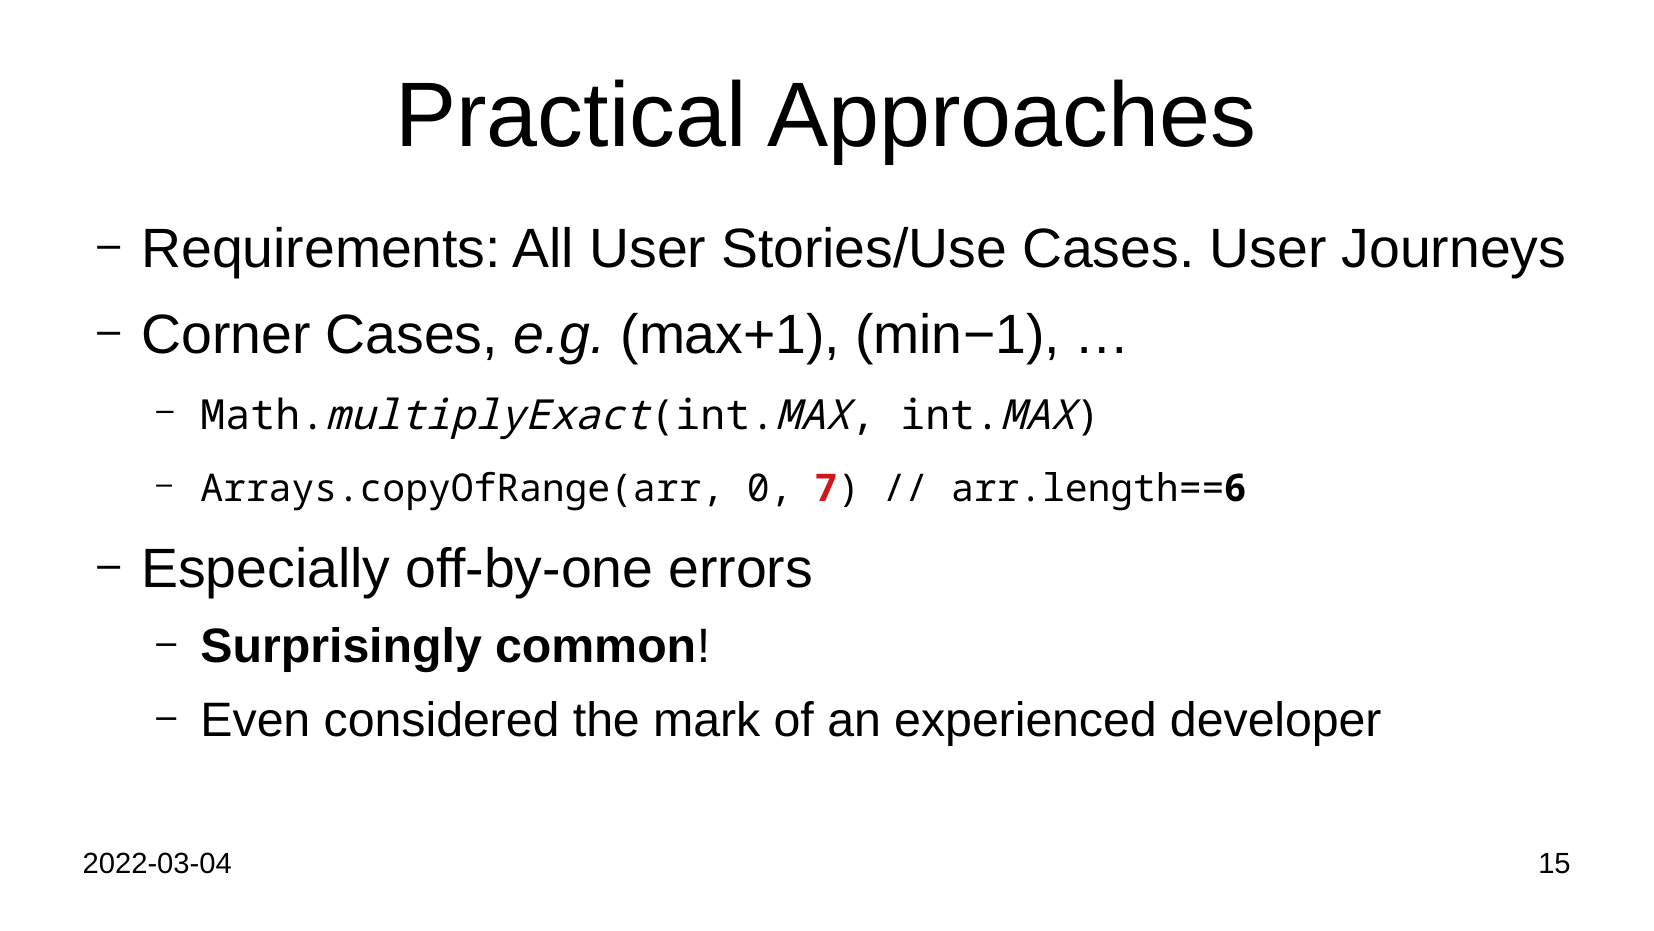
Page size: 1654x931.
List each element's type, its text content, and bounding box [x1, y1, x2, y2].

list Requirements: All User Stories/Use Cases. User Journeys Corner Cases, e.g. (max+1), (min−1), … Math.multiplyExact(int.MAX, int.MAX) Arrays.copyOfRange(arr, 0, 7) // arr.length==6 Especially off-by-one errors Surprisingly common! Even considered the mark of an experienced developer [82, 217, 1571, 758]
title Practical Approaches [82, 37, 1571, 193]
